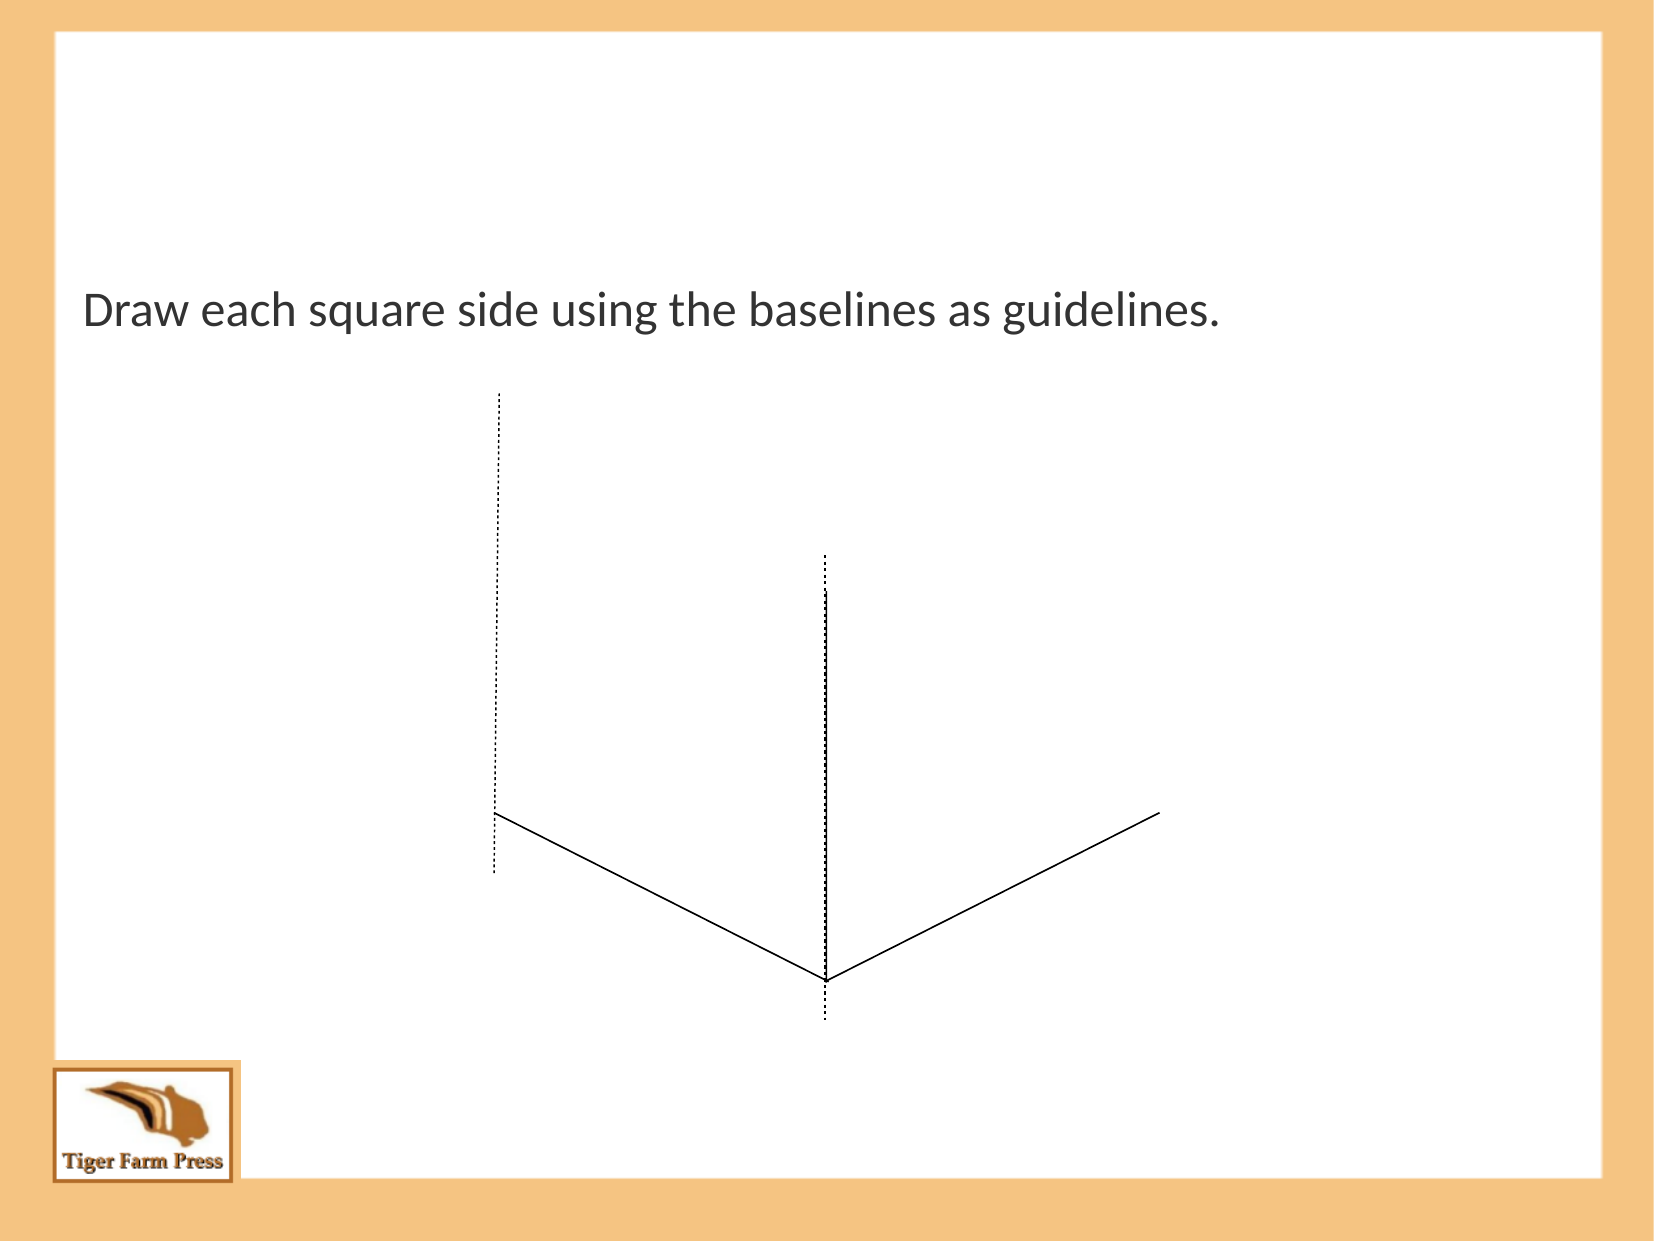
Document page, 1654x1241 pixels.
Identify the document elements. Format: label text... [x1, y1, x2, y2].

list Draw each square side using the baselines as guidelines. [82, 290, 1572, 1109]
picture [0, 0, 1654, 1241]
